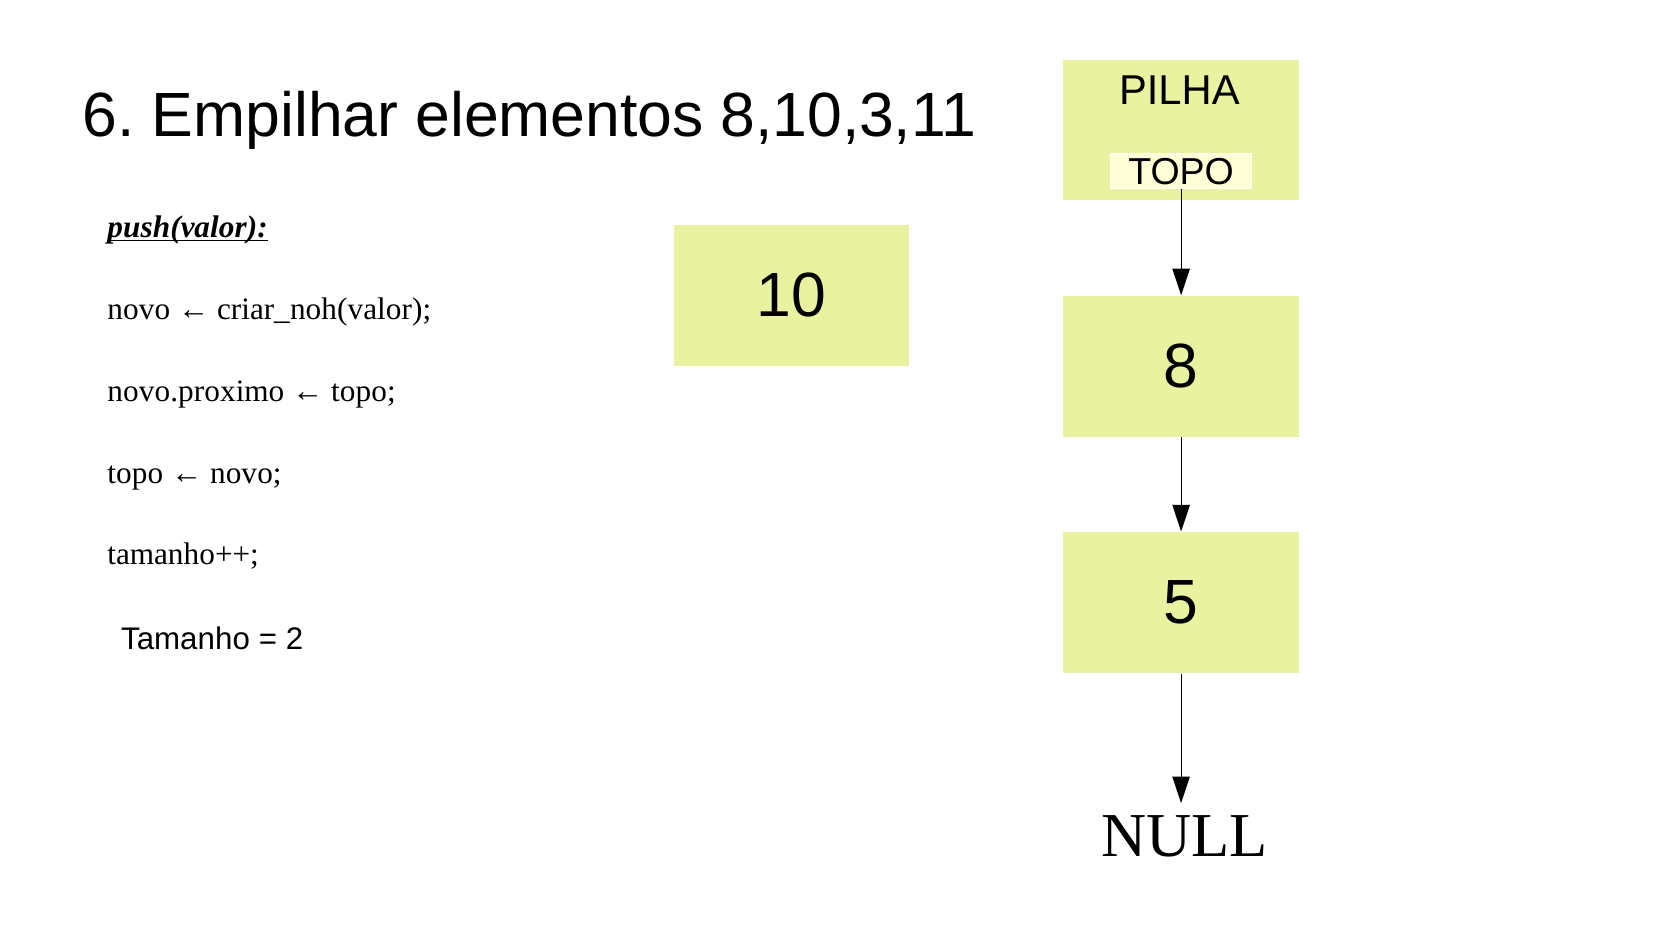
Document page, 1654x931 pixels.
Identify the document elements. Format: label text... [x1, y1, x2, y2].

text_box [1062, 59, 1300, 201]
text_box NULL [1086, 793, 1288, 875]
text_box 5 [1062, 531, 1300, 674]
text_box TOPO [1110, 153, 1252, 189]
text_box PILHA [1104, 59, 1258, 121]
text_box 8 [1062, 295, 1300, 438]
text_box Tamanho = 2 [106, 614, 321, 664]
text_box push(valor): novo ← criar_noh(valor); novo.proximo ← topo; topo ← novo; tamanho++; [92, 199, 544, 579]
title 6. Empilhar elementos 8,10,3,11 [82, 37, 1571, 193]
text_box 10 [673, 224, 910, 367]
